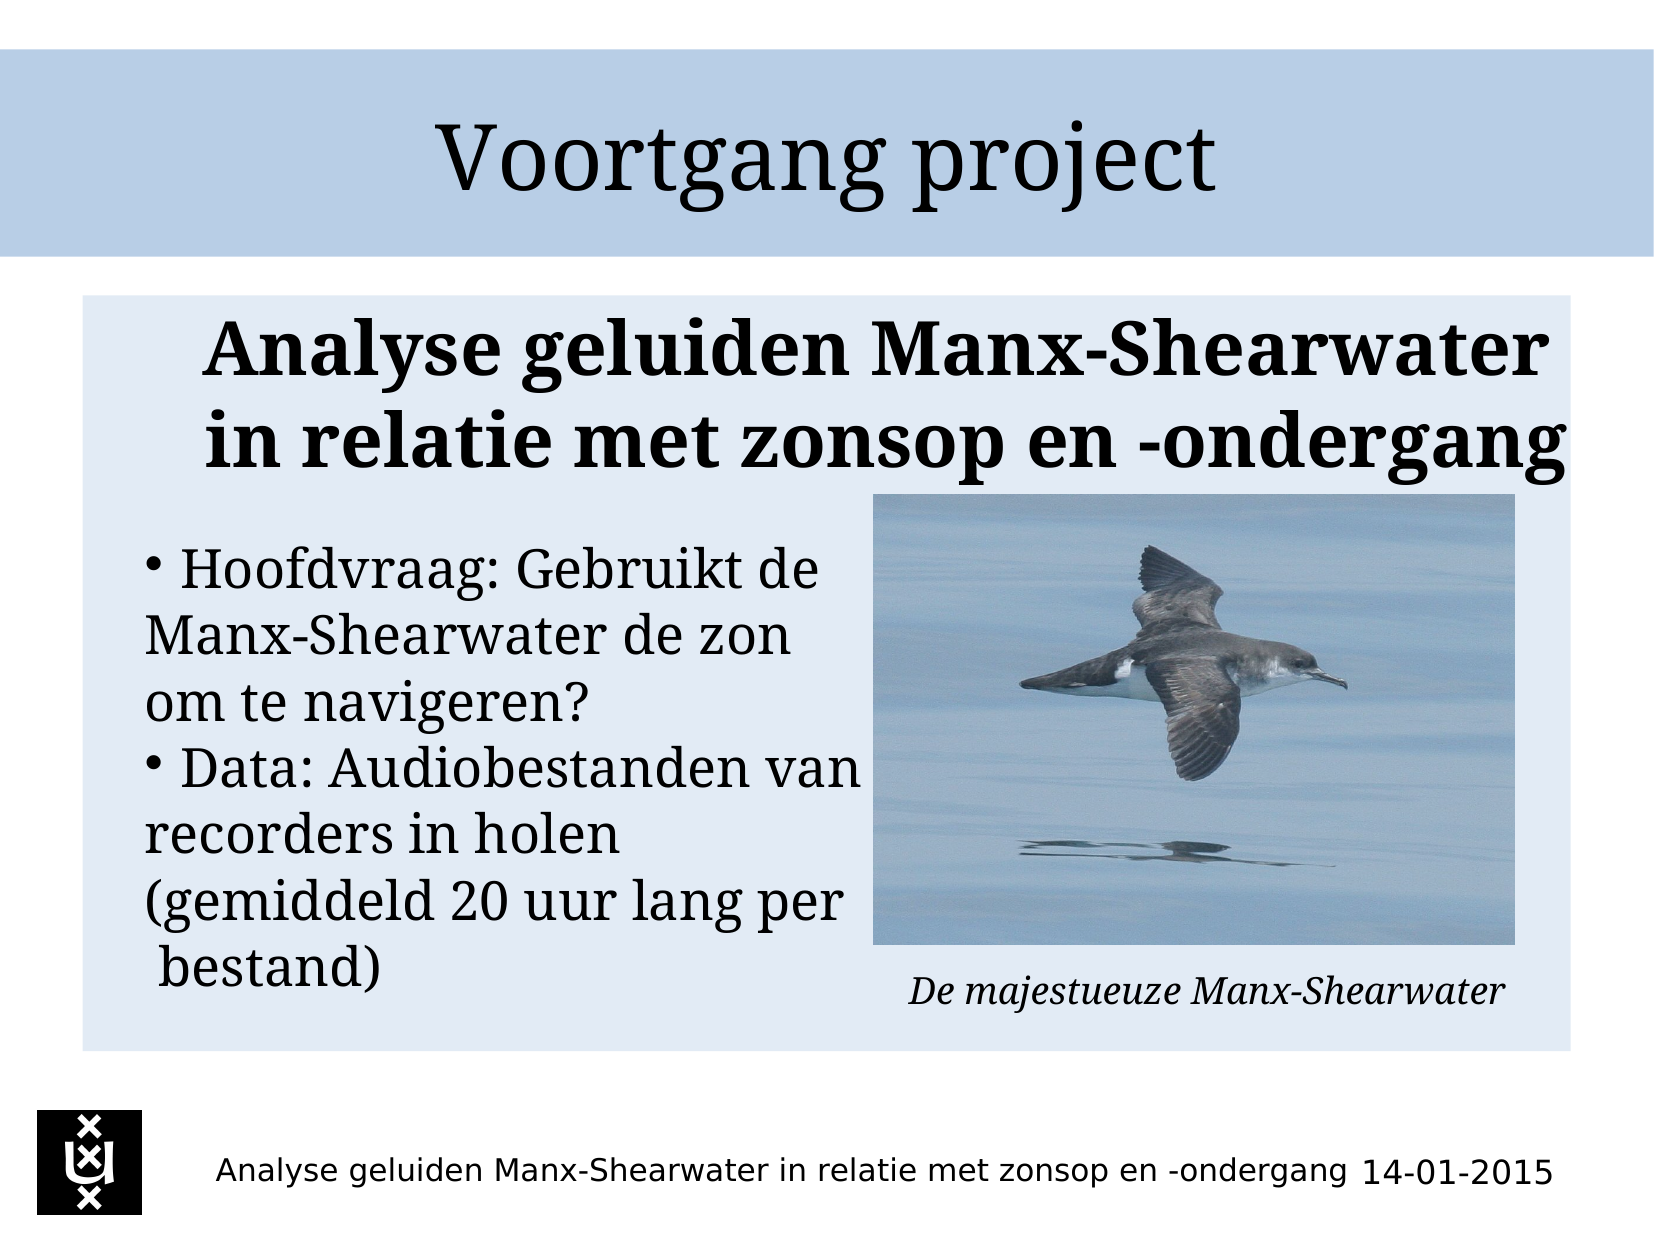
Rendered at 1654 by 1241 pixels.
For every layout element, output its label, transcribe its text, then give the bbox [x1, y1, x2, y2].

picture [37, 1110, 129, 1215]
title Voortgang project [0, 49, 1654, 257]
text_box [1489, 295, 1571, 1052]
text_box Hoofdvraag: Gebruikt de Manx-Shearwater de zon om te navigeren? Data: Audiobestanden van recorders in holen (gemiddeld 20 uur lang per bestand) [129, 370, 1489, 1241]
text_box [82, 295, 171, 1052]
text_box [1492, 339, 1496, 351]
text_box 14-01-2015 [1489, 1145, 1571, 1199]
text_box Analyse geluiden Manx-Shearwater in relatie met zonsop en -ondergang [171, 291, 1492, 490]
text_box De majestueuze Manx-Shearwater [894, 958, 1470, 1020]
